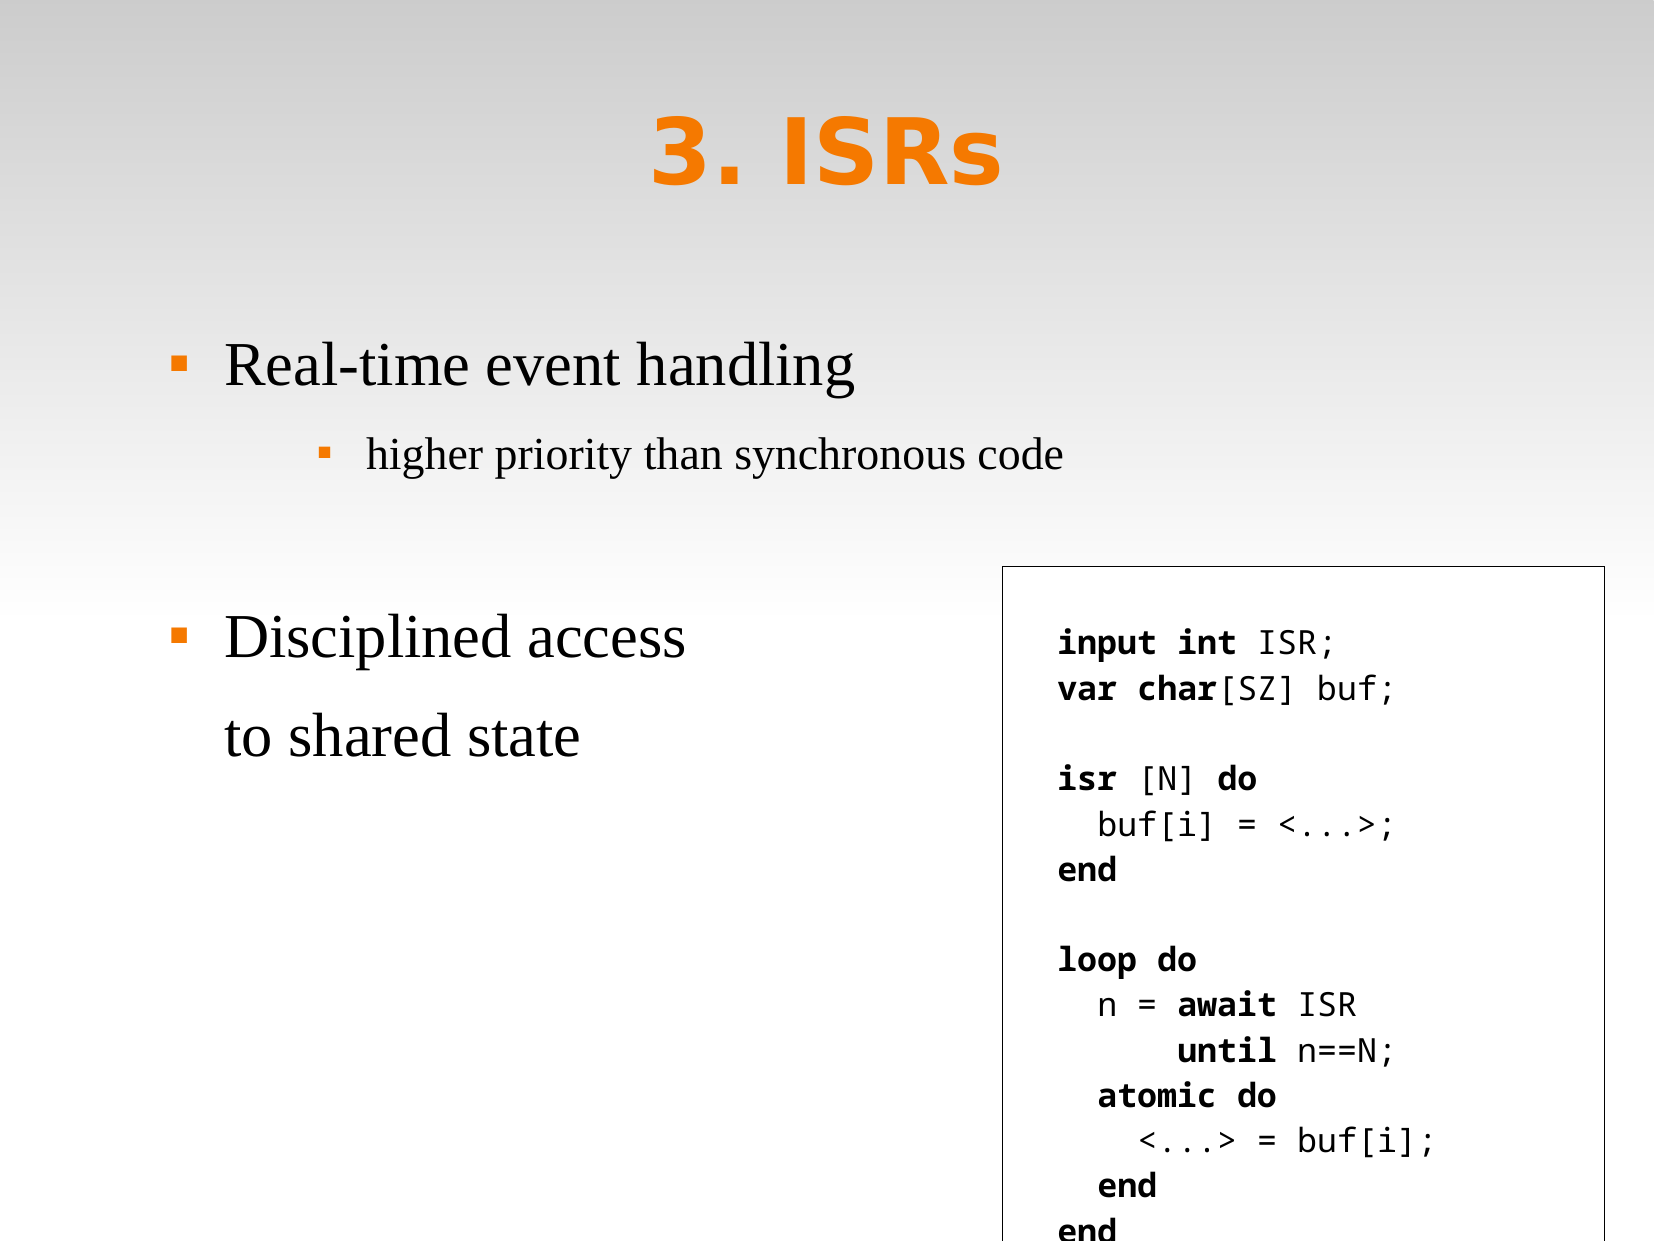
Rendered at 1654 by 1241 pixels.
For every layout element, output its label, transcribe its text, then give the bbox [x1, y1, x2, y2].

text_box input int ISR; var char[SZ] buf; isr [N] do buf[i] = <...>; end loop do n = await ISR until n==N; atomic do <...> = buf[i]; end end [1002, 566, 1605, 1216]
list Real-time event handling higher priority than synchronous code Disciplined access to shared state [82, 231, 1571, 1035]
title 3. ISRs [82, 49, 1571, 231]
